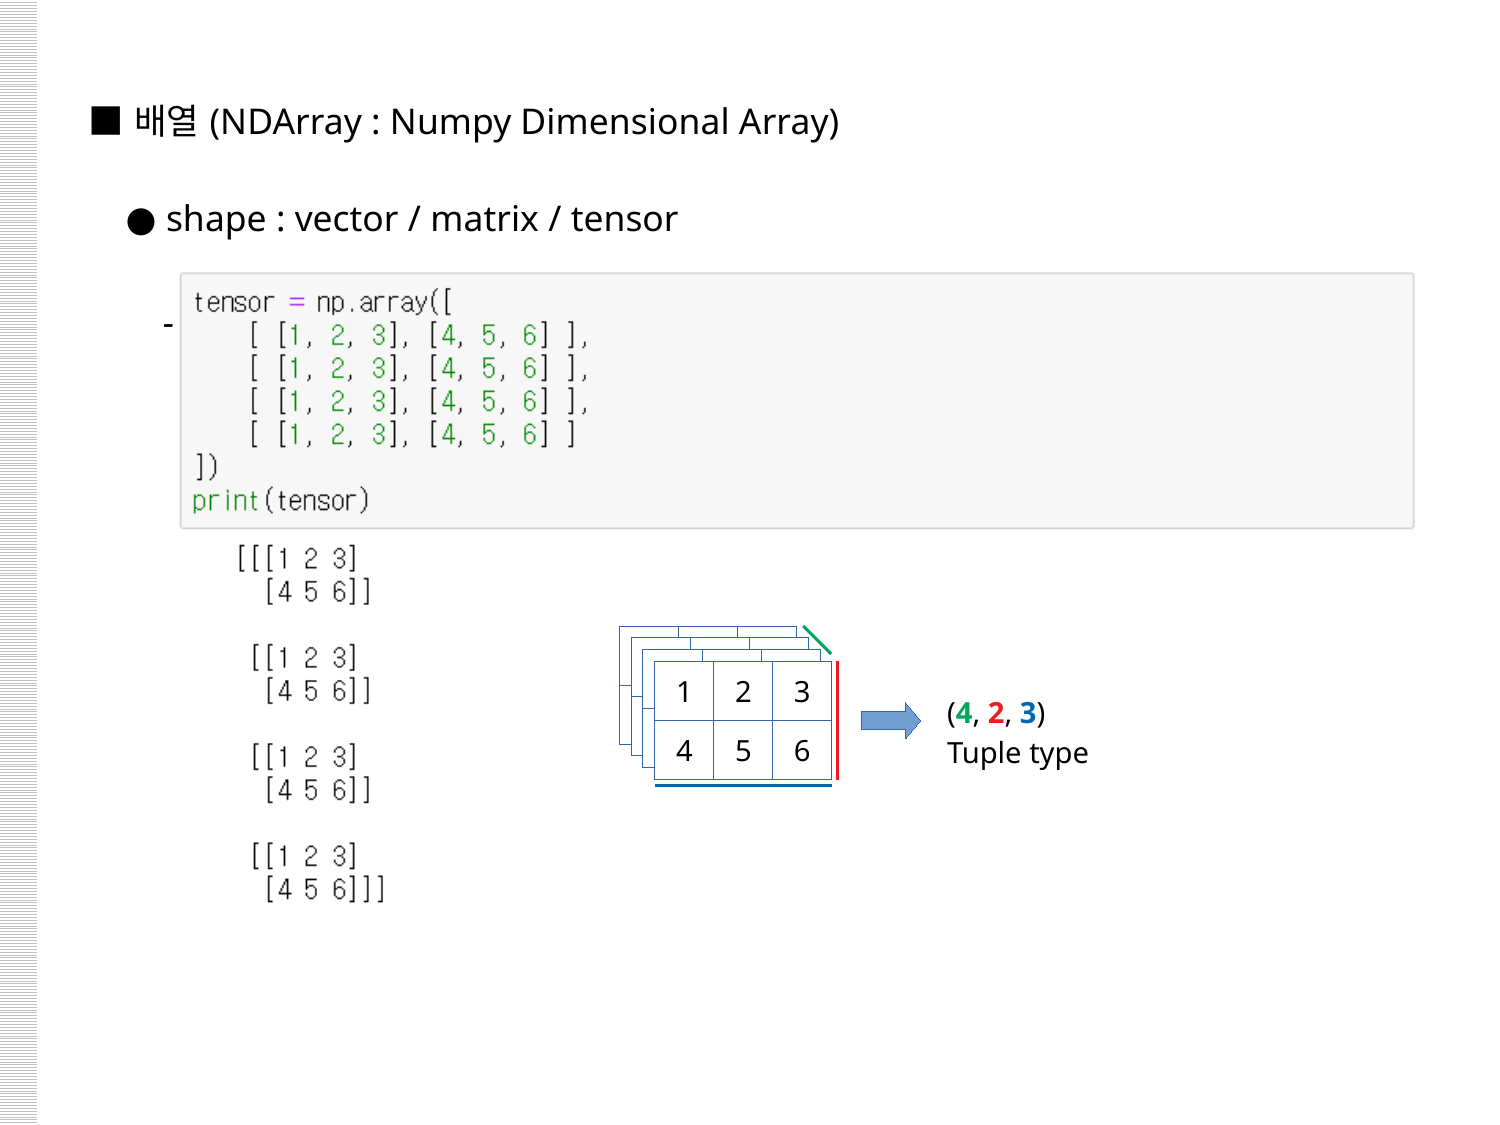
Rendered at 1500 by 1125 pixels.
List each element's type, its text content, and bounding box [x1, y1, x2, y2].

text_box 6 [772, 720, 832, 780]
text_box 2 [690, 637, 749, 649]
text_box 3 [761, 649, 821, 661]
text_box [861, 702, 921, 739]
text_box 4 [642, 708, 654, 768]
text_box (4, 2, 3) Tuple type [932, 685, 1105, 759]
text_box 1 [642, 649, 702, 708]
text_box 4 [619, 685, 631, 745]
text_box 4 [654, 720, 713, 780]
text_box 5 [713, 720, 772, 780]
text_box 1 [631, 637, 690, 696]
text_box 3 [749, 637, 809, 649]
text_box 2 [713, 661, 772, 720]
text_box 4 [631, 696, 642, 756]
picture [177, 268, 1418, 912]
text_box 1 [654, 661, 713, 720]
text_box 2 [678, 626, 737, 637]
text_box 3 [772, 661, 832, 720]
text_box 3 [737, 626, 797, 637]
text_box 1 [619, 626, 678, 685]
text_box ■ 배열 (NDArray : Numpy Dimensional Array) ● shape : vector / matrix / tensor - tensor : 3차원 [73, 33, 1453, 990]
text_box 2 [702, 649, 761, 661]
